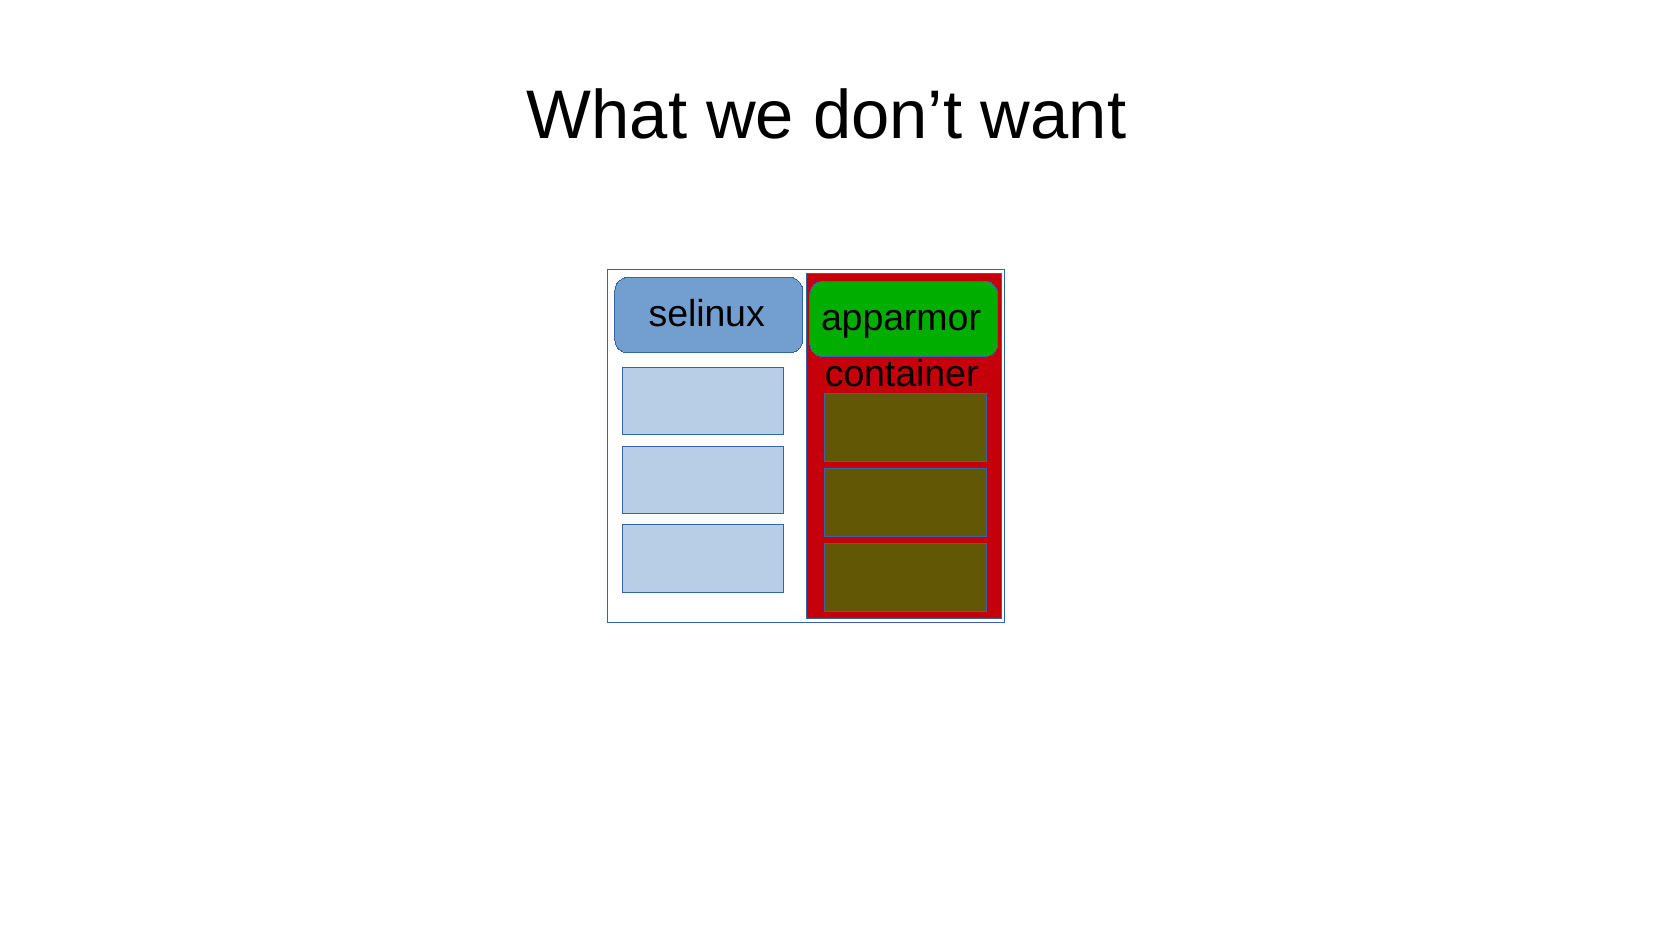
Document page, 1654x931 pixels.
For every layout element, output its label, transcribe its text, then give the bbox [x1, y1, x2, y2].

text_box [622, 524, 784, 593]
text_box [614, 277, 803, 353]
text_box [806, 273, 1002, 619]
text_box selinux [633, 284, 780, 342]
text_box container [810, 344, 994, 402]
text_box [622, 367, 784, 435]
text_box [622, 446, 784, 514]
title What we don’t want [82, 37, 1571, 193]
text_box apparmor [806, 288, 996, 346]
